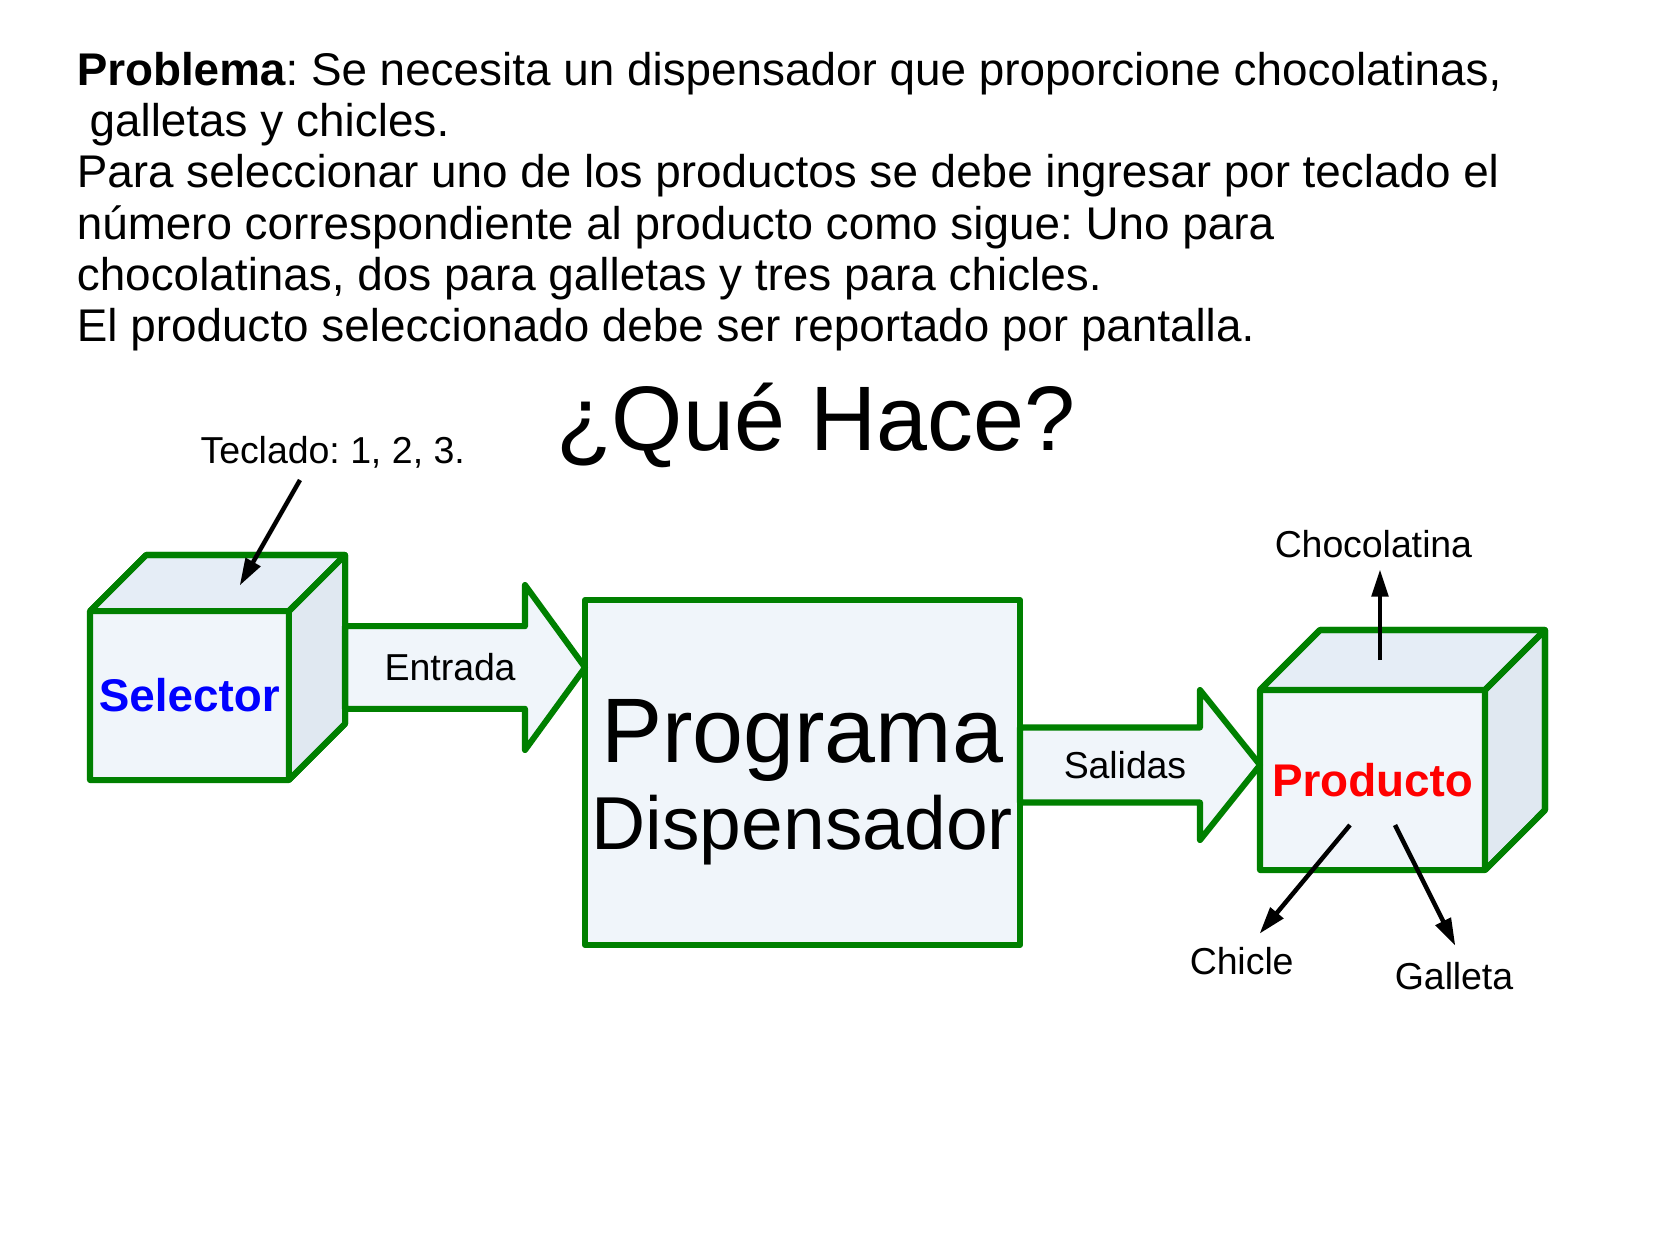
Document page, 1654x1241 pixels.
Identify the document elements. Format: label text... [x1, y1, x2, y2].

text_box Producto [1260, 691, 1485, 871]
subtitle Problema: Se necesita un dispensador que proporcione chocolatinas, galletas y chicles. Para seleccionar uno de los productos se debe ingresar por teclado el número correspondiente al producto como sigue: Uno para chocolatinas, dos para galletas y tres para chicles. El producto seleccionado debe ser reportado por pantalla. [76, 43, 1510, 352]
list Respuesta: Se debe crear un menú de opciones como en el siguiente ejemplo: [90, 555, 344, 612]
text_box Chocolatina [1260, 504, 1516, 586]
title Retornando Cambio en Dinero del Producto comprado. [1260, 630, 1544, 691]
text_box Programa Dispensador [585, 600, 1021, 946]
text_box Salidas [1020, 690, 1260, 841]
text_box Teclado: 1, 2, 3. [90, 420, 481, 481]
text_box Chicle [1175, 933, 1321, 991]
text_box Selector [90, 612, 288, 781]
text_box Entrada [346, 585, 586, 751]
title ¿Qué Hace? [71, 315, 1561, 523]
text_box Galleta [1380, 948, 1529, 1006]
